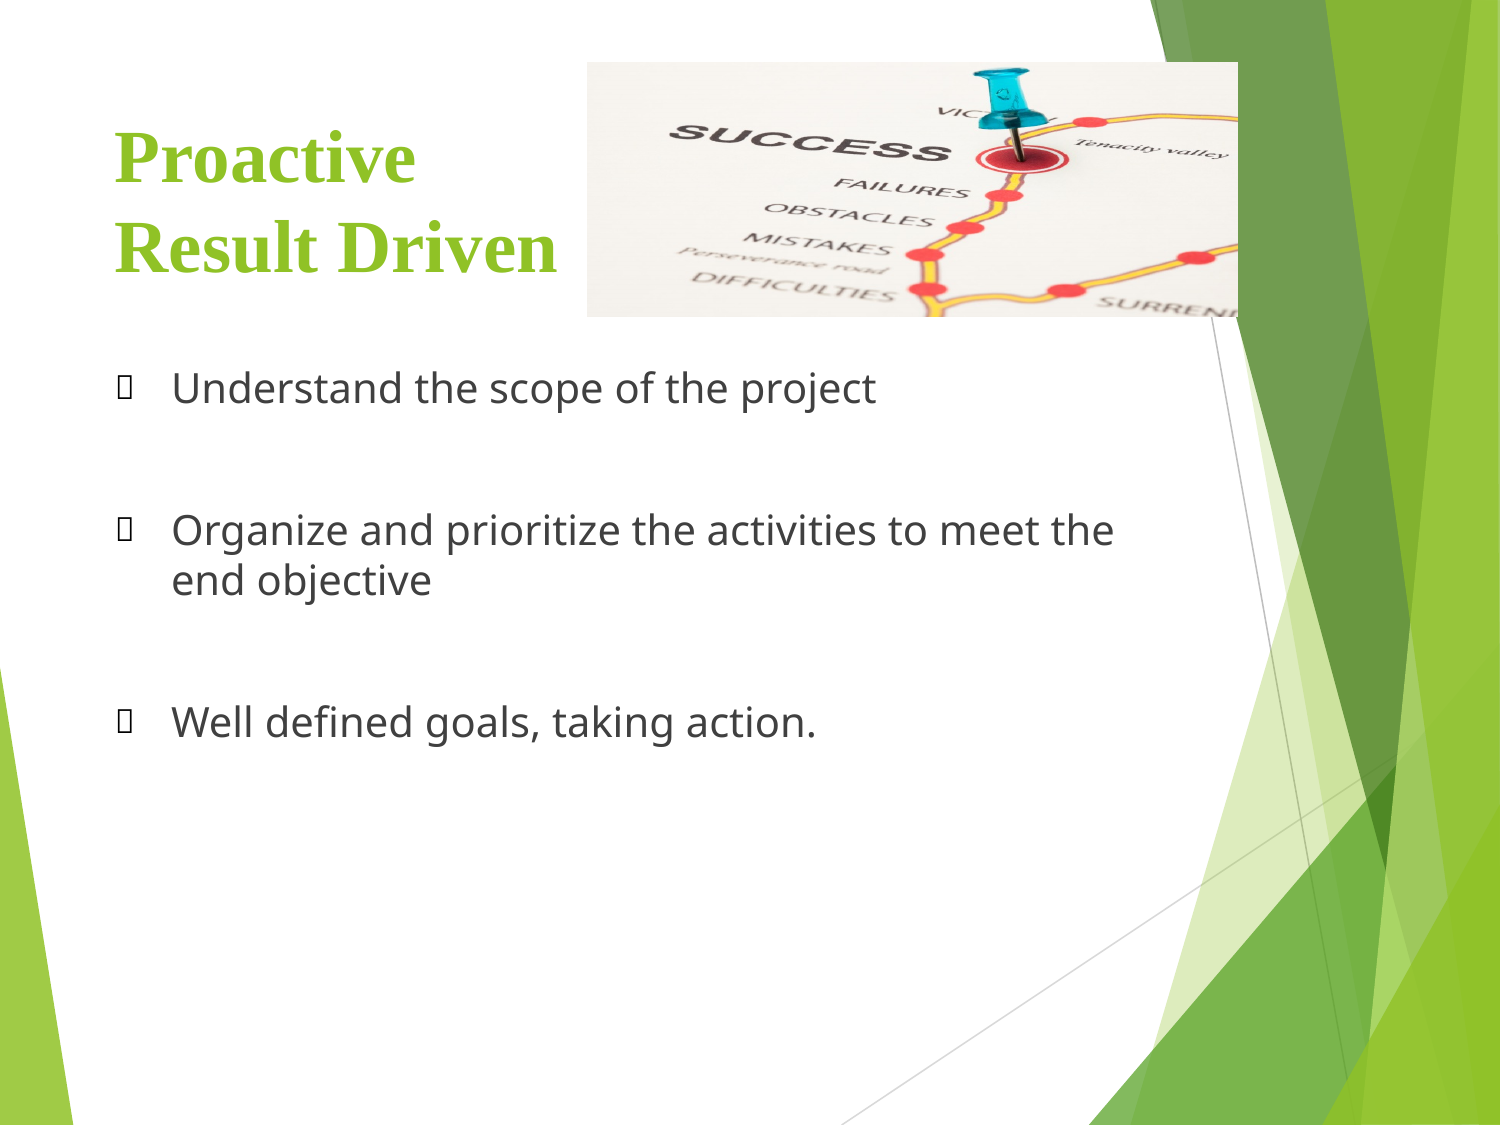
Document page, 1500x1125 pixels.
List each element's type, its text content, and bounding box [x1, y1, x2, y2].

title Proactive Result Driven [99, 99, 587, 317]
picture [587, 62, 1238, 317]
list Understand the scope of the project Organize and prioritize the activities to meet the end objective Well defined goals, taking action. [99, 354, 1142, 992]
